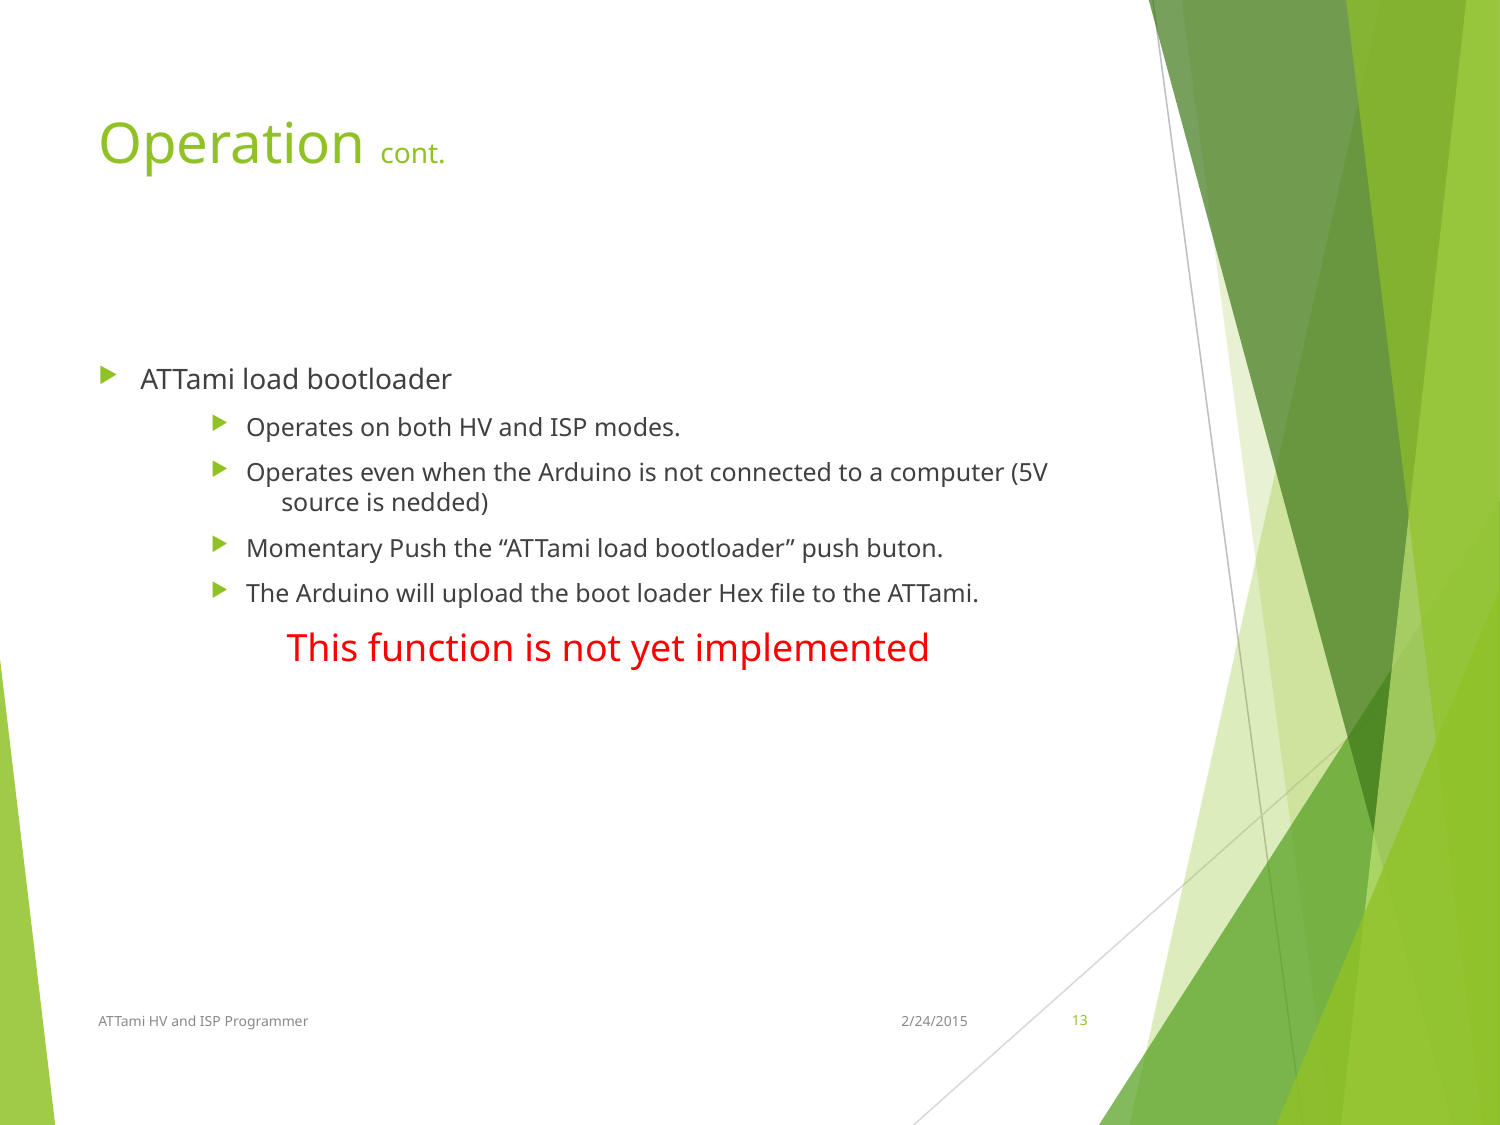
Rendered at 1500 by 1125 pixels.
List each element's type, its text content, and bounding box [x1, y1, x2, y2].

text_box ATTami HV and ISP Programmer [83, 991, 859, 1051]
list ATTami load bootloader Operates on both HV and ISP modes. Operates even when the Arduino is not connected to a computer (5V source is nedded) Momentary Push the “ATTami load bootloader” push buton. The Arduino will upload the boot loader Hex file to the ATTami. This function is not yet implemented [83, 354, 1142, 992]
title Operation cont. [83, 99, 1142, 317]
text_box [1056, 991, 1142, 1051]
text_box 2/24/2015 [886, 991, 999, 1051]
